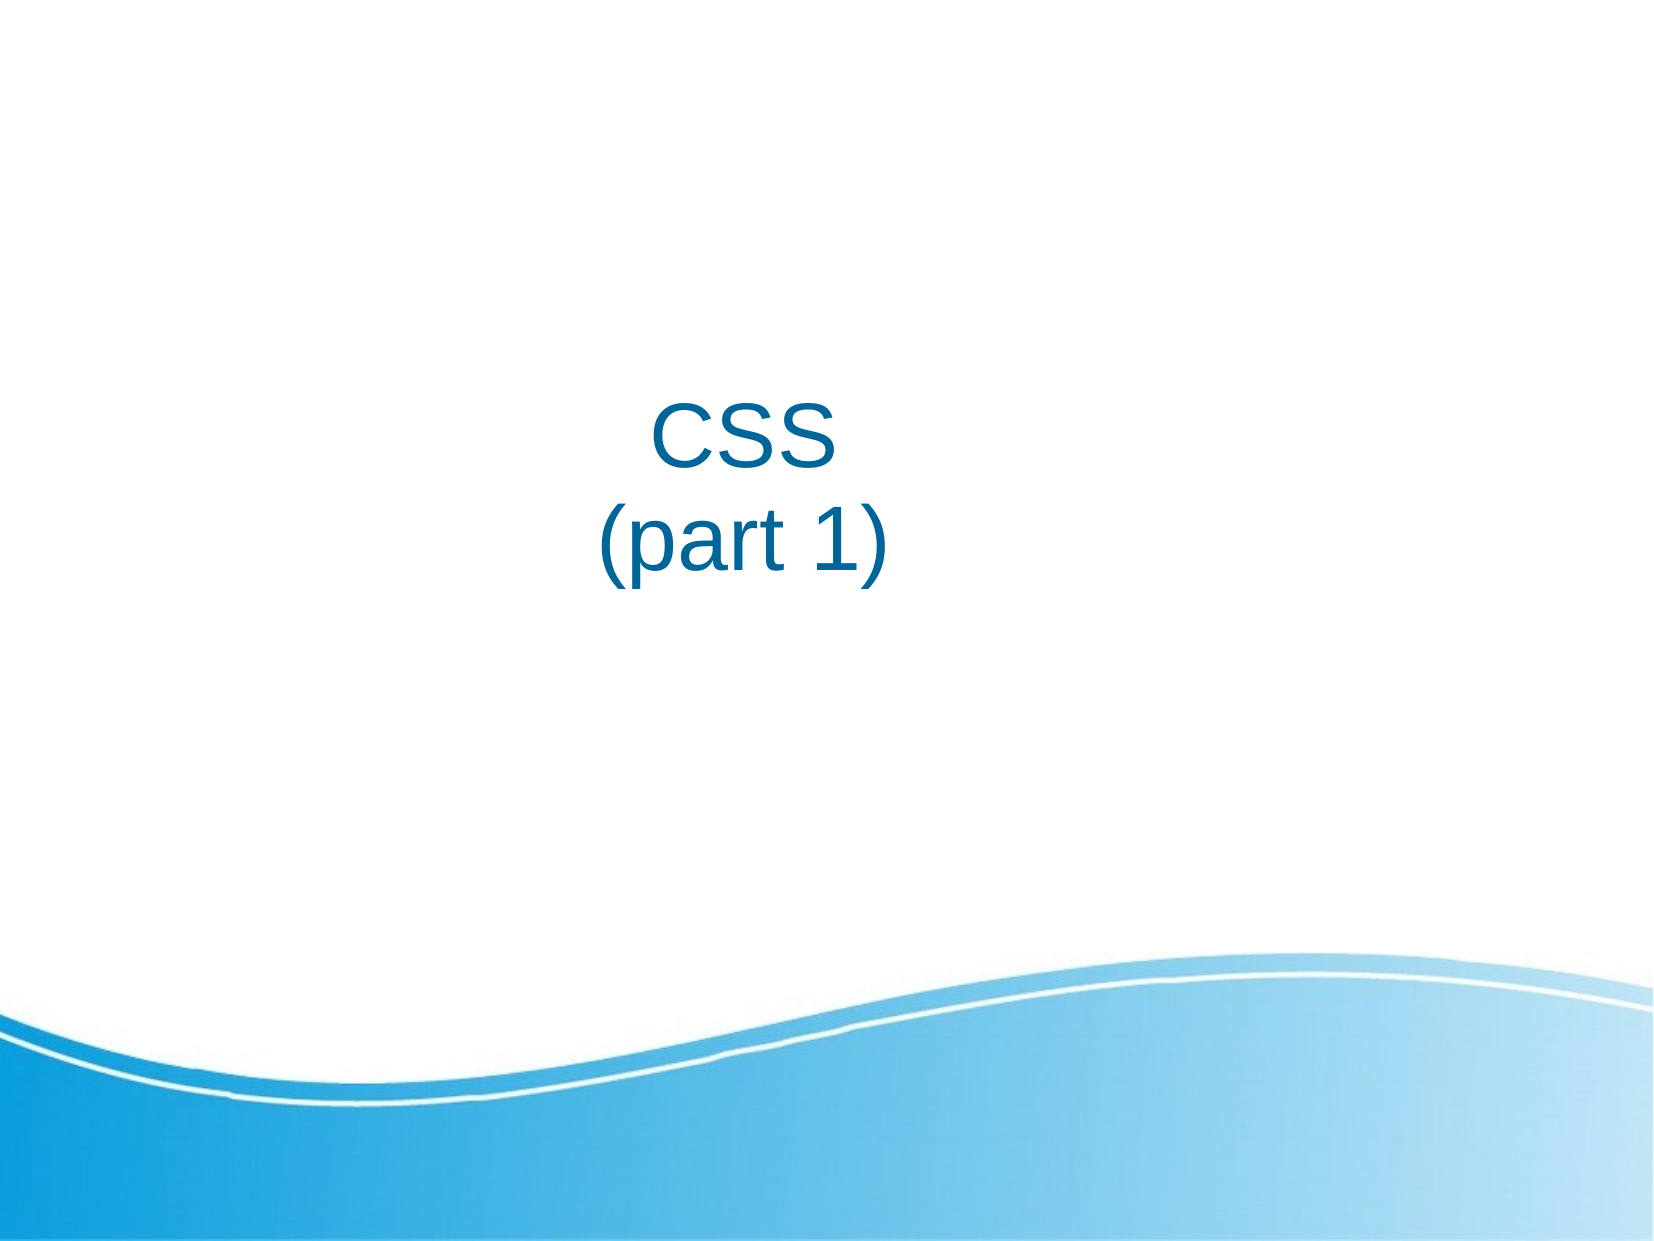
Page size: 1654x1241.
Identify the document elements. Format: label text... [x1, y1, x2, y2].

picture [0, 952, 1654, 1241]
title CSS (part 1) [0, 384, 1489, 592]
